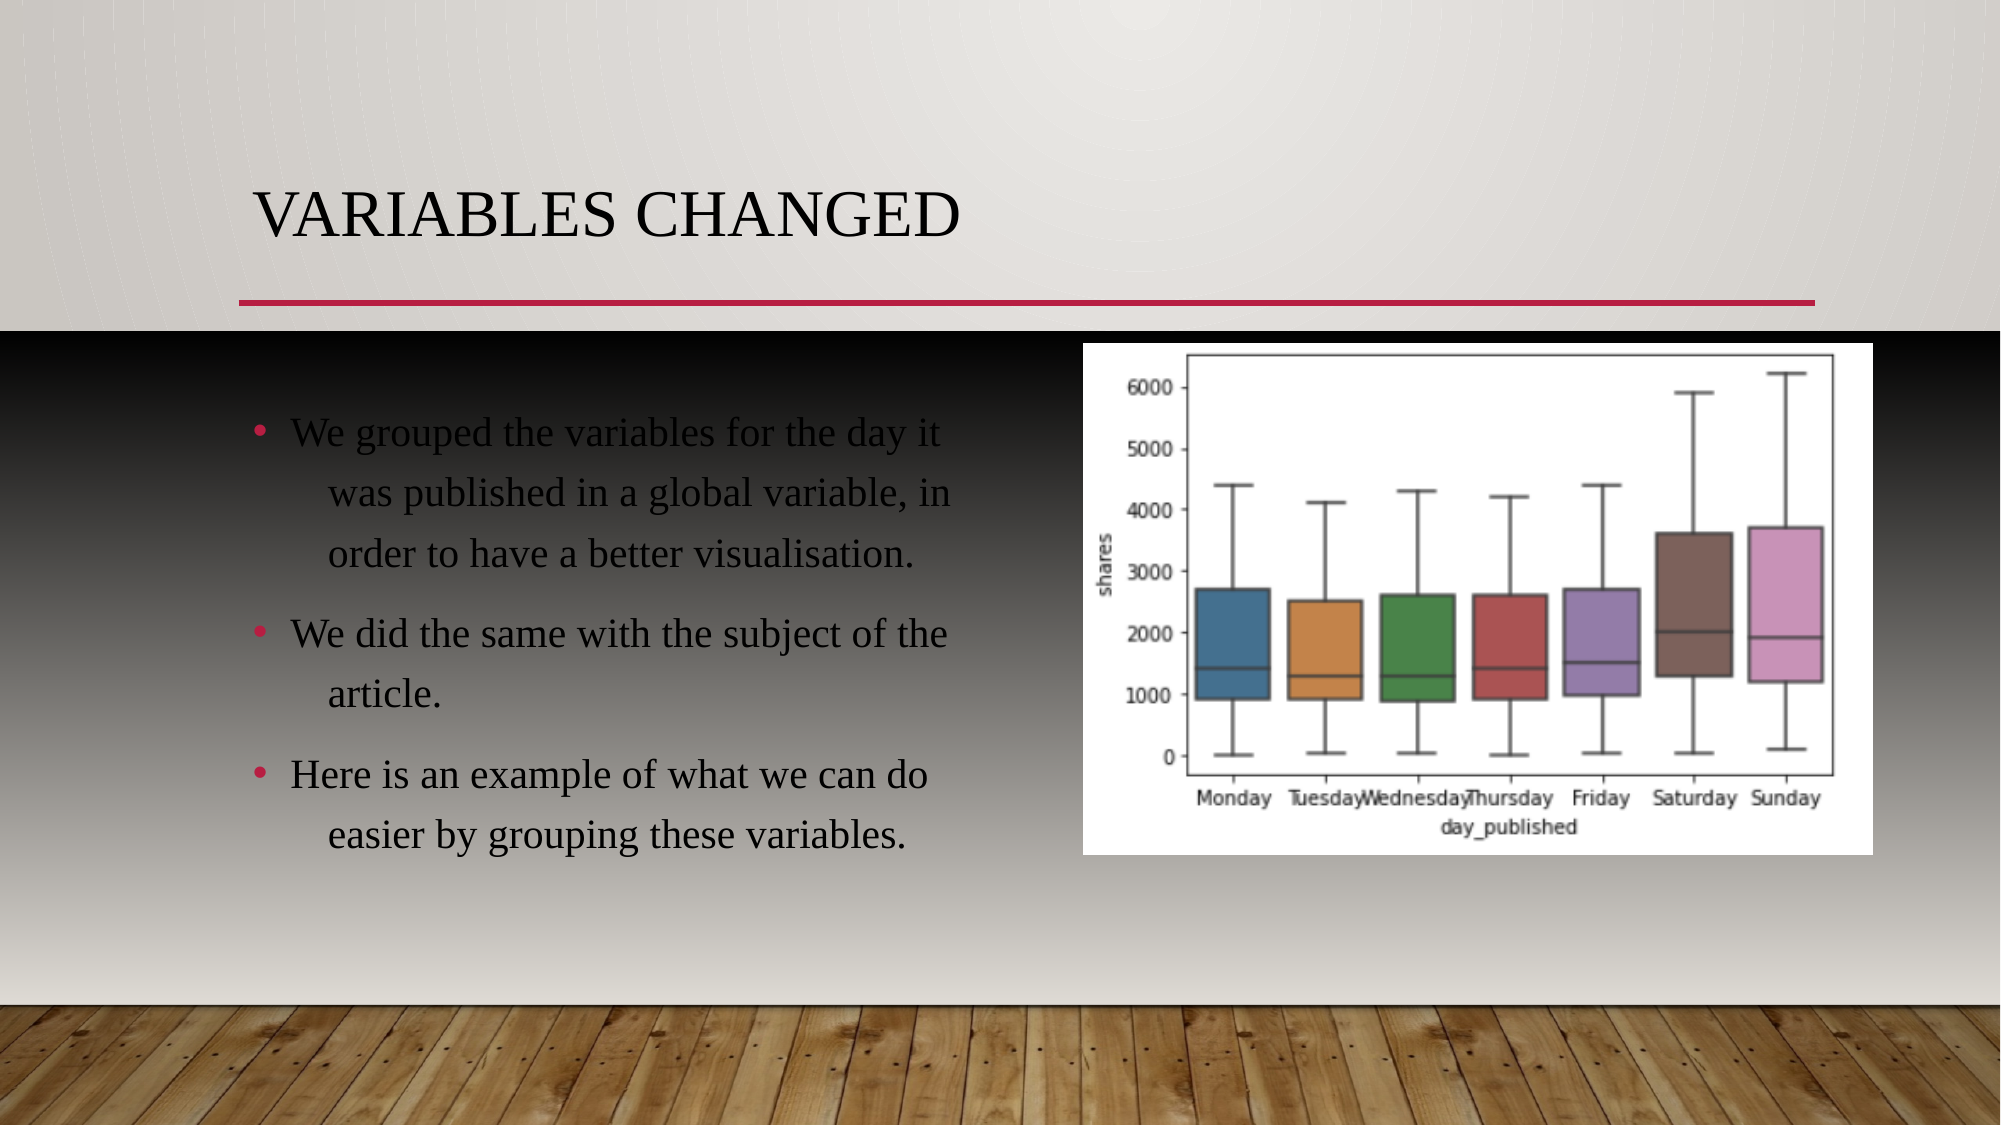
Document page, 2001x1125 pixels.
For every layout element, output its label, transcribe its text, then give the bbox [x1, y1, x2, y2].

picture [1083, 343, 1873, 855]
title Variables changed [237, 171, 1814, 344]
list We grouped the variables for the day it was published in a global variable, in order to have a better visualisation. We did the same with the subject of the article. Here is an example of what we can do easier by grouping these variables. [237, 387, 1000, 954]
